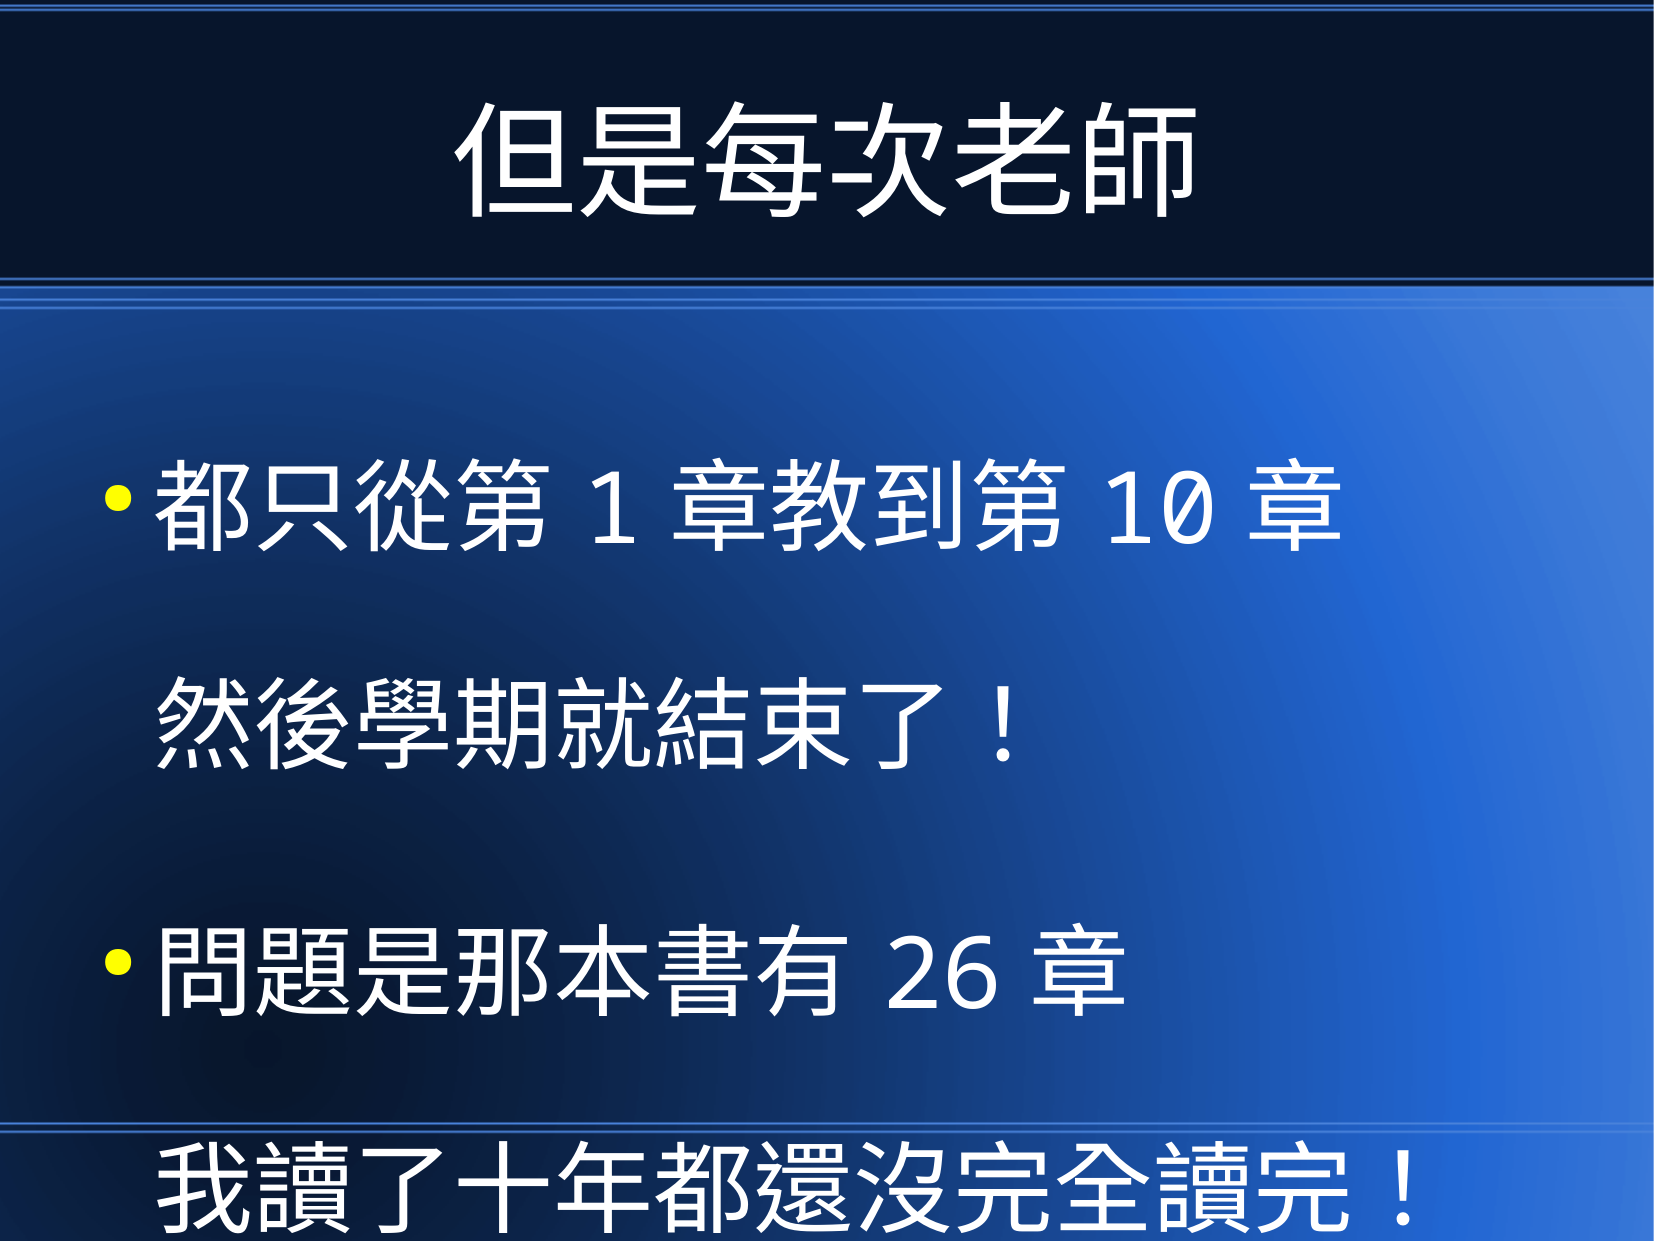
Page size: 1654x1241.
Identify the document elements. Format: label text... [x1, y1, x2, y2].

picture [0, 0, 1654, 1241]
title 但是每次老師 [82, 49, 1571, 257]
list 都只從第1章教到第10章 然後學期就結束了！ 問題是那本書有26章 我讀了十年都還沒完全讀完！ [82, 355, 1571, 1241]
